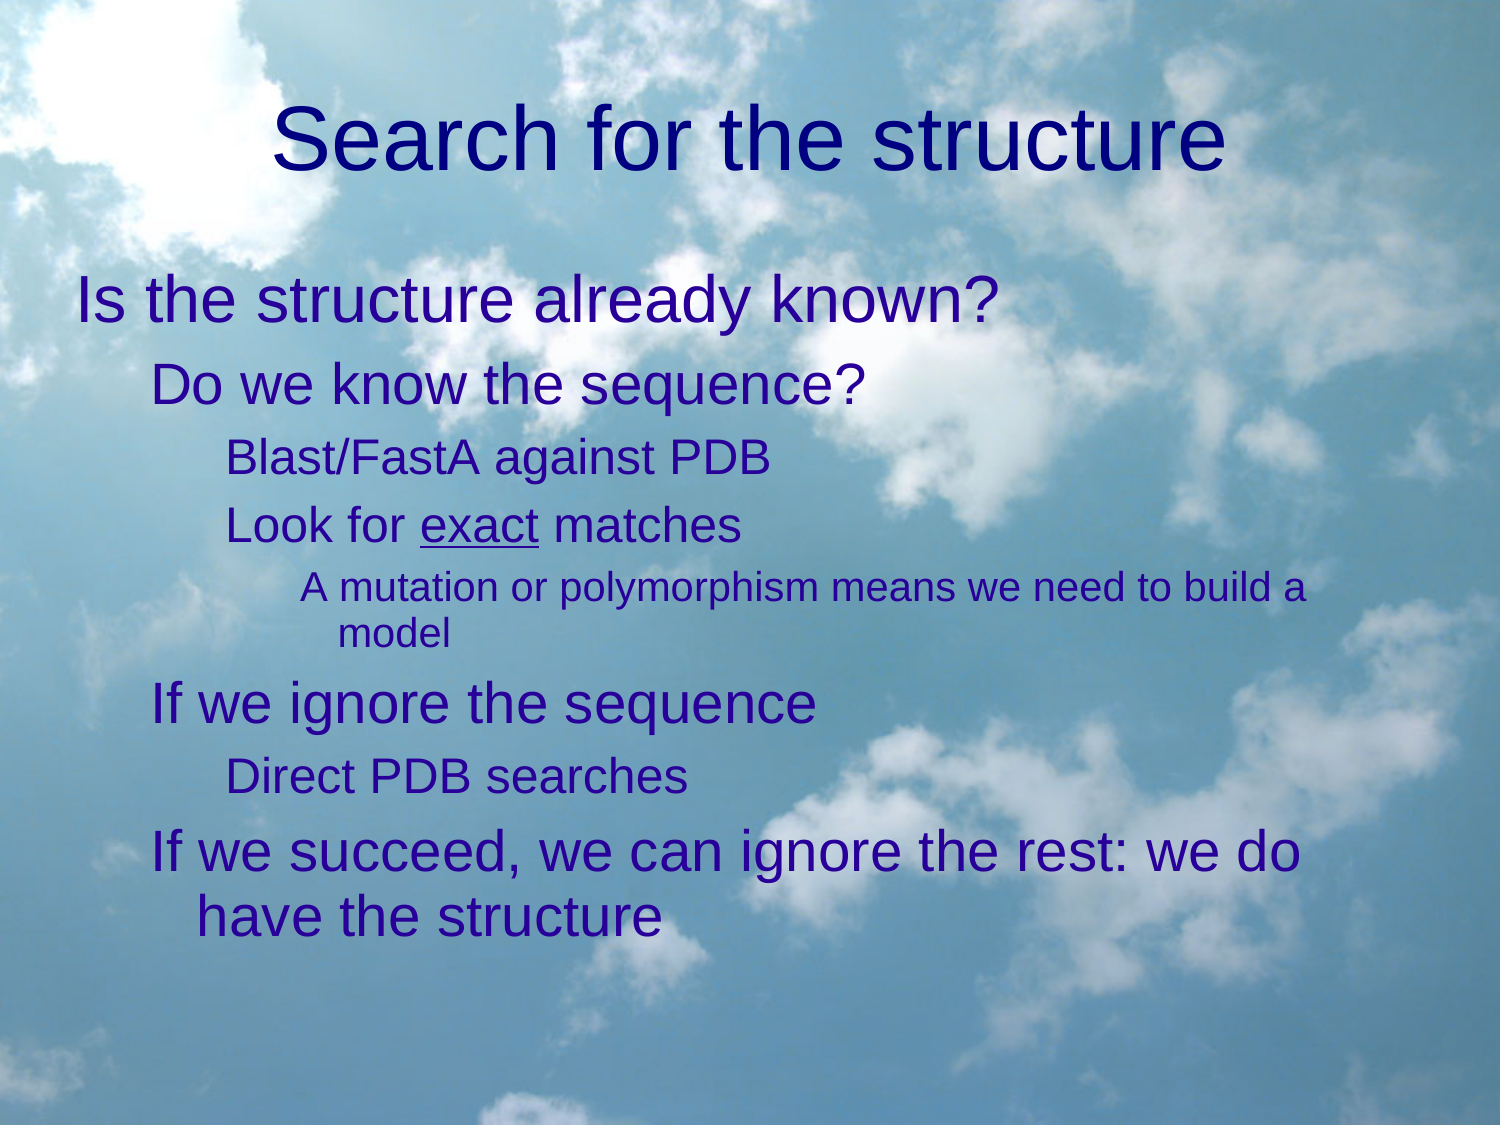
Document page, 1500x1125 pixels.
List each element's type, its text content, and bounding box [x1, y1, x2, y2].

title Search for the structure [75, 52, 1426, 226]
list Is the structure already known? Do we know the sequence? Blast/FastA against PDB Look for exact matches A mutation or polymorphism means we need to build a model If we ignore the sequence Direct PDB searches If we succeed, we can ignore the rest: we do have the structure [75, 262, 1426, 949]
picture [0, 0, 1500, 1125]
